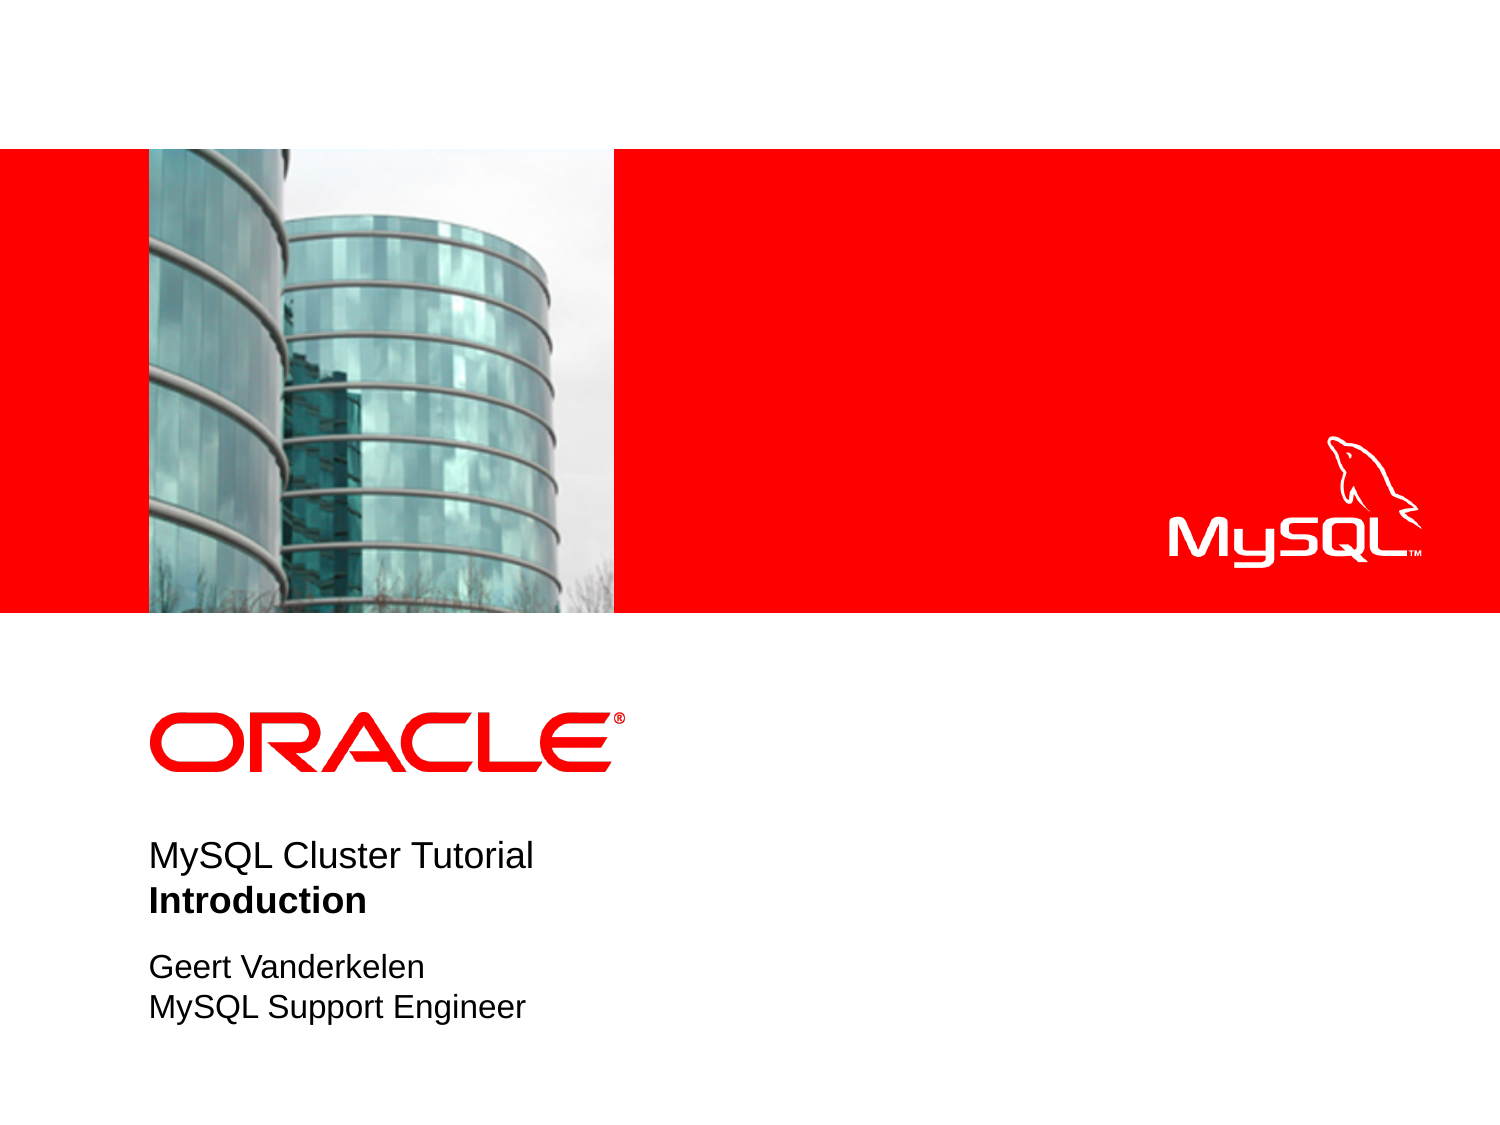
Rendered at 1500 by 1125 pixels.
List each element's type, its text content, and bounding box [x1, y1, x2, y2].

picture [150, 712, 625, 772]
text_box Geert Vanderkelen MySQL Support Engineer [133, 937, 1184, 1063]
picture [0, 149, 1500, 613]
title MySQL Cluster Tutorial Introduction [133, 787, 1409, 929]
